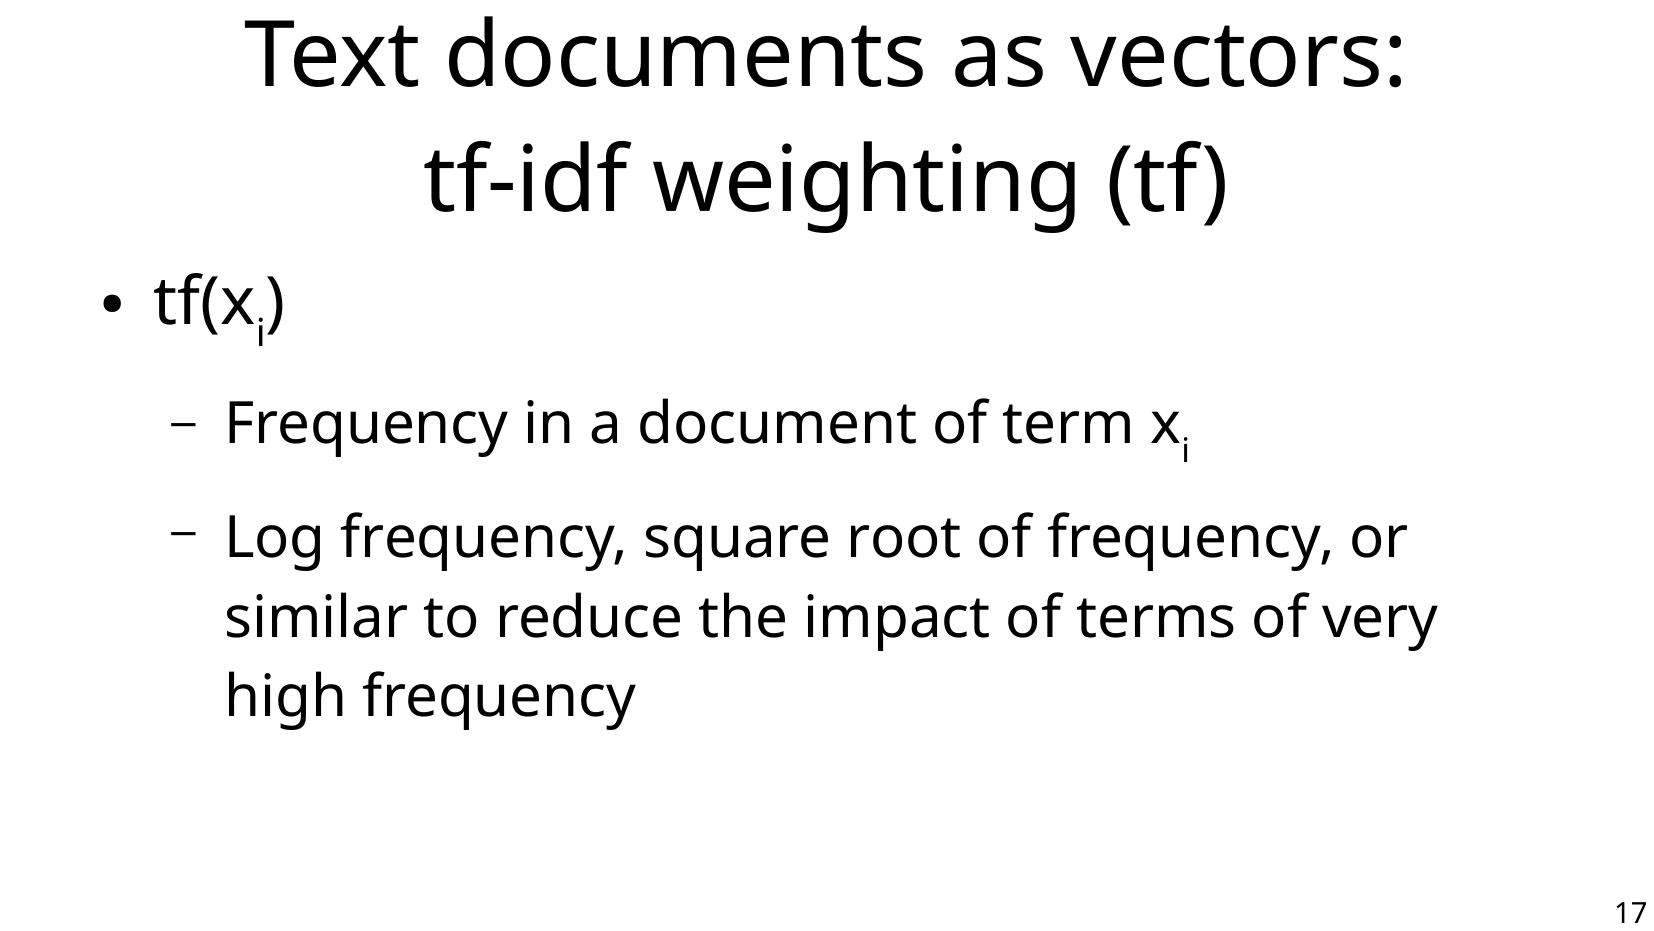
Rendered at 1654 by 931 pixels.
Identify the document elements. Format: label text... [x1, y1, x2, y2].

list tf(xi) Frequency in a document of term xi Log frequency, square root of frequency, or similar to reduce the impact of terms of very high frequency [82, 253, 1571, 886]
title Text documents as vectors: tf-idf weighting (tf) [82, 1, 1571, 226]
